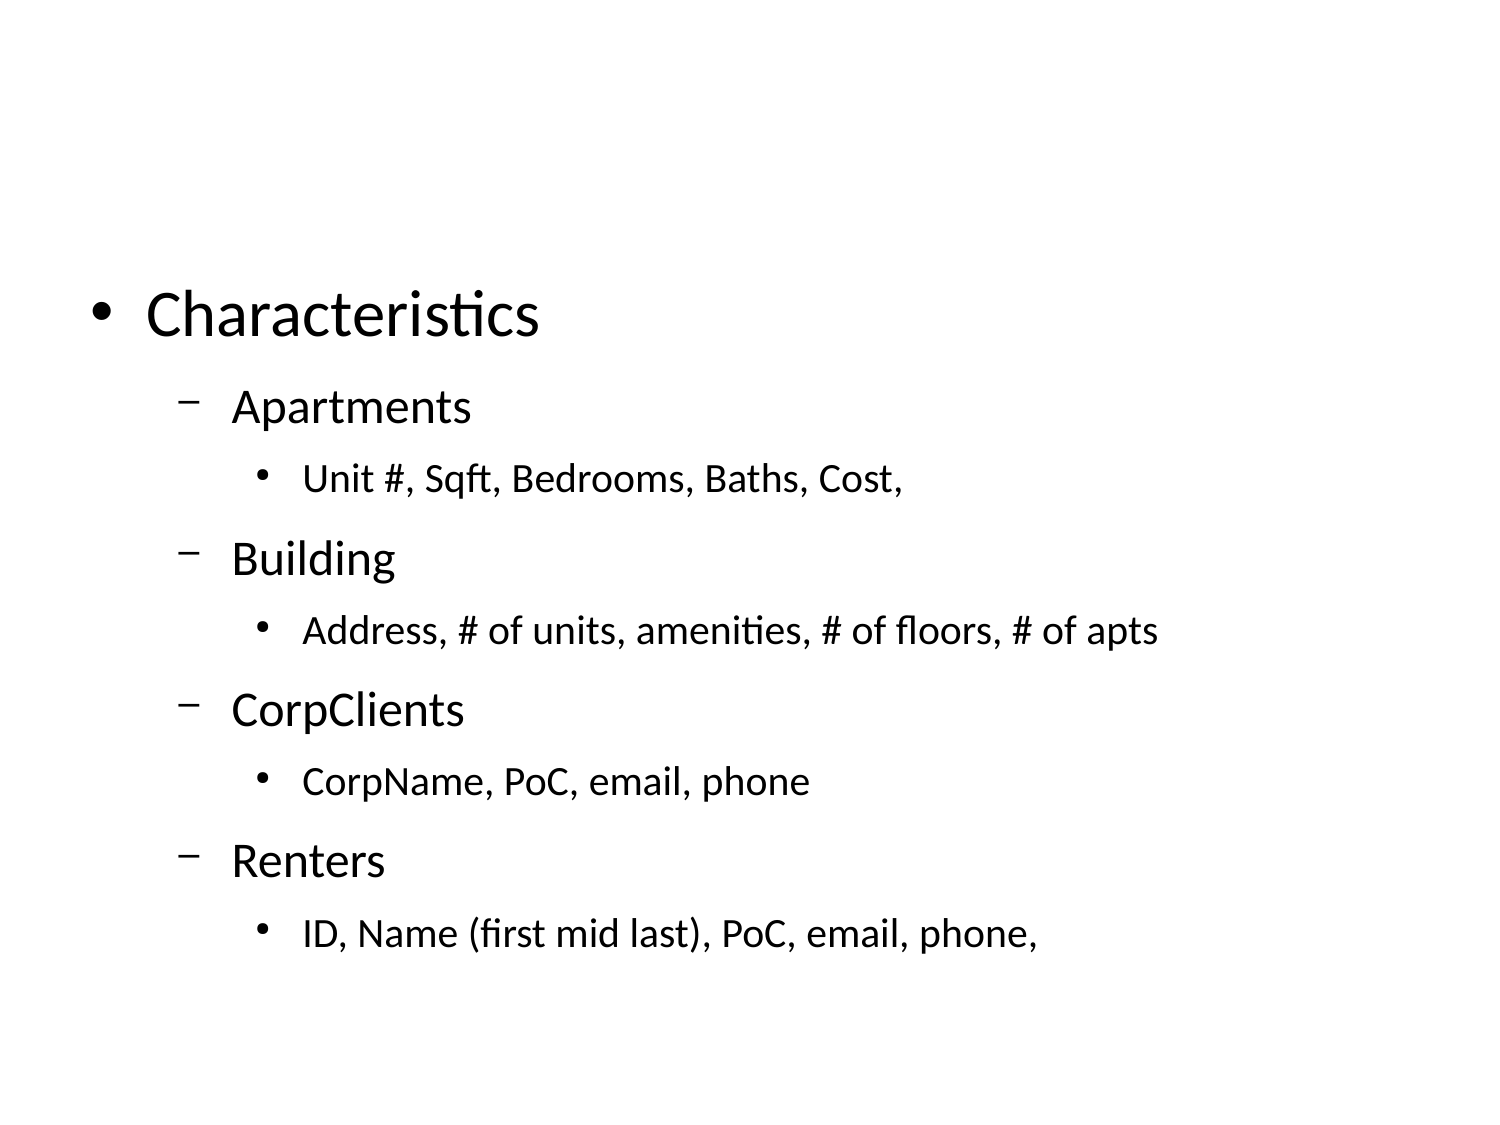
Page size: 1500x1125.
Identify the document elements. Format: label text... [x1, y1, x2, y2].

list Characteristics Apartments Unit #, Sqft, Bedrooms, Baths, Cost, Building Address, # of units, amenities, # of floors, # of apts CorpClients CorpName, PoC, email, phone Renters ID, Name (first mid last), PoC, email, phone, [75, 262, 1425, 1005]
